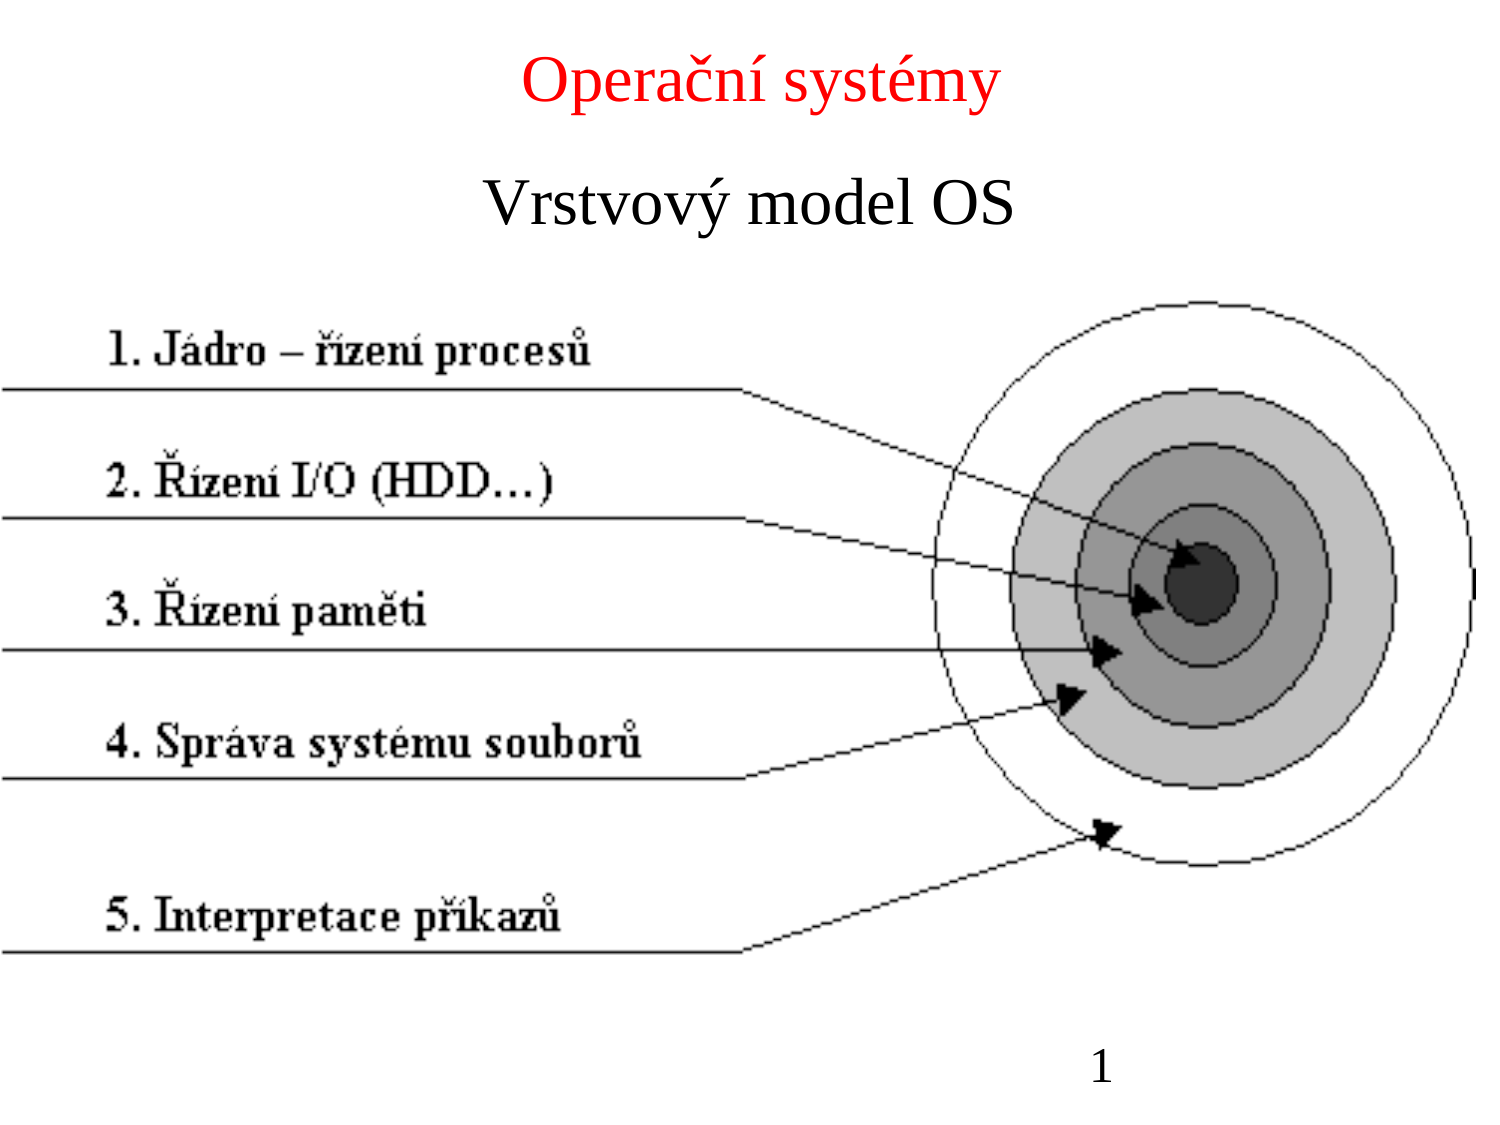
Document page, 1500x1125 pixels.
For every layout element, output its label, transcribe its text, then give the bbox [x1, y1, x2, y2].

list Vrstvový model OS [112, 149, 1388, 299]
title Operační systémy [125, 0, 1401, 151]
picture [0, 299, 1476, 1000]
